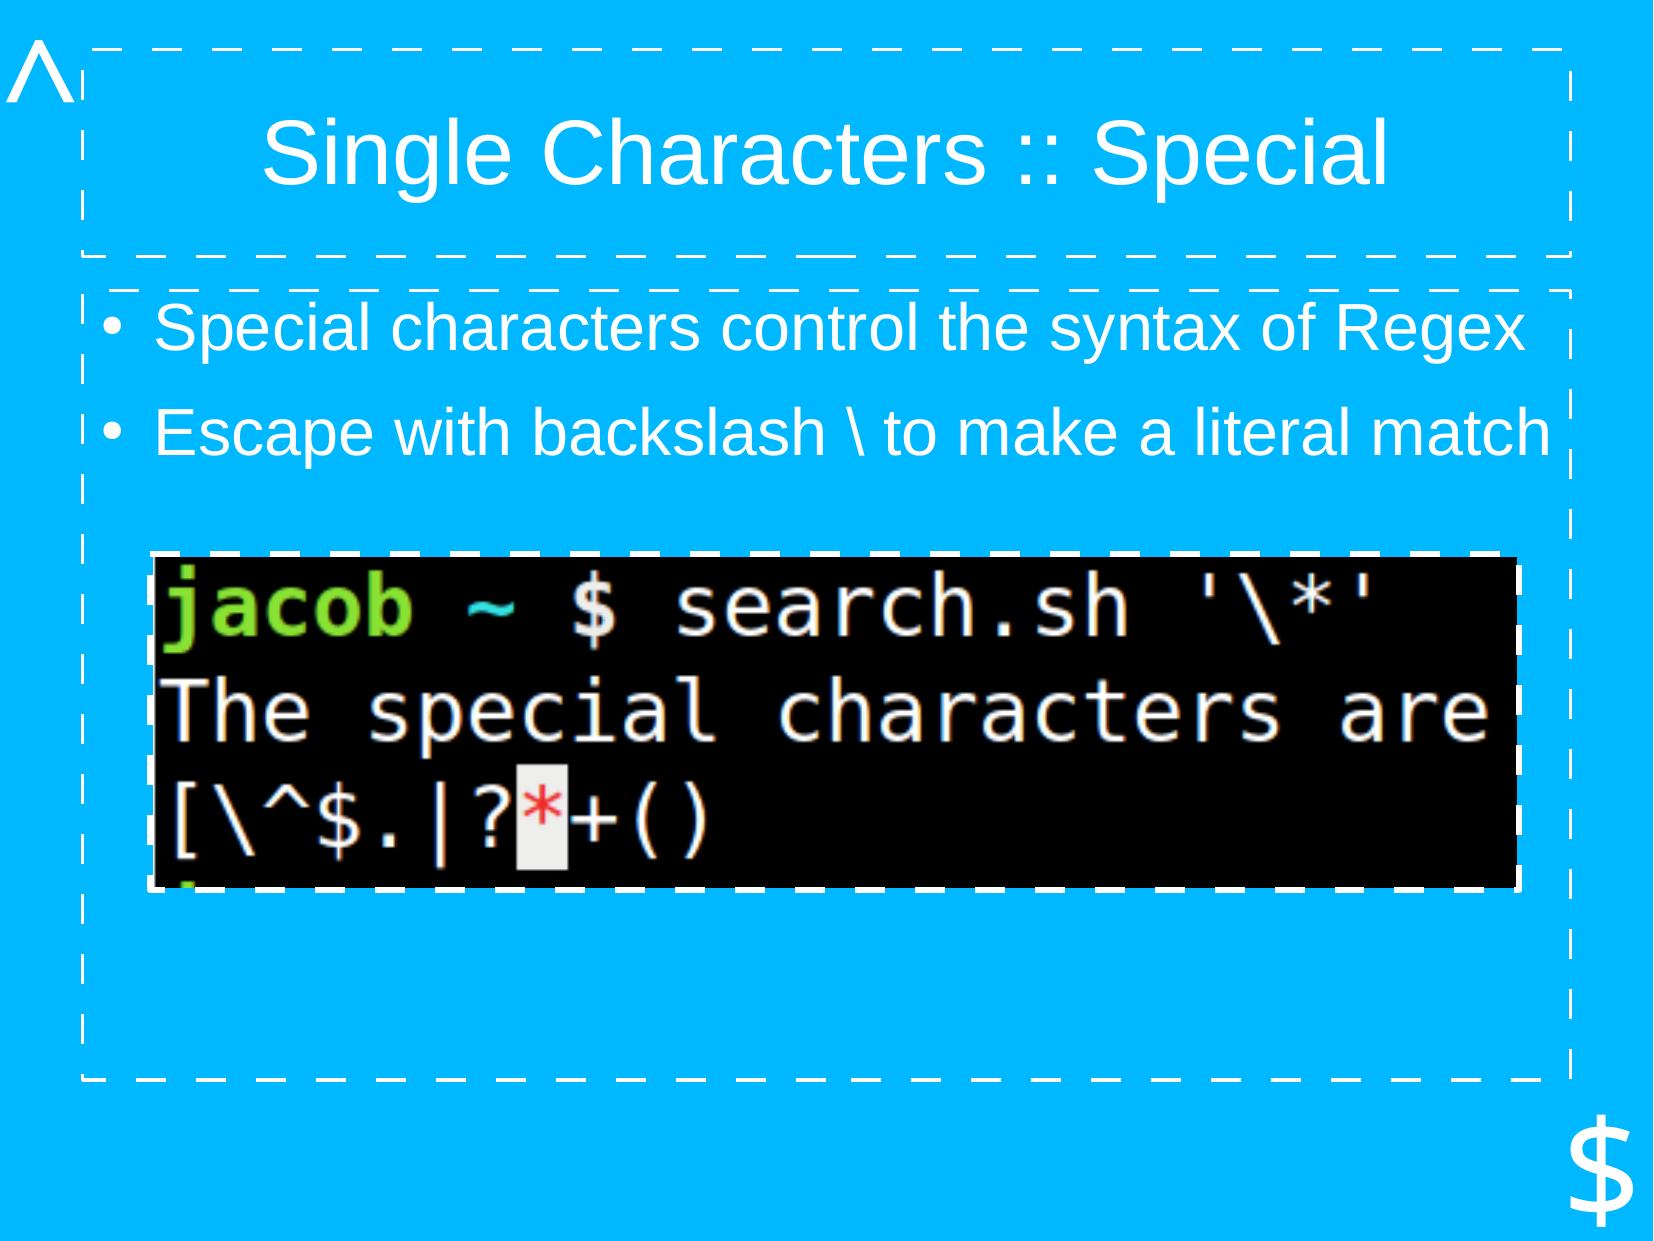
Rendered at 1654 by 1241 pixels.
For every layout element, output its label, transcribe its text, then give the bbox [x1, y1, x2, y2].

picture [153, 557, 1517, 888]
title Single Characters :: Special [82, 49, 1571, 257]
list Special characters control the syntax of Regex Escape with backslash \ to make a literal match [82, 290, 1571, 1081]
